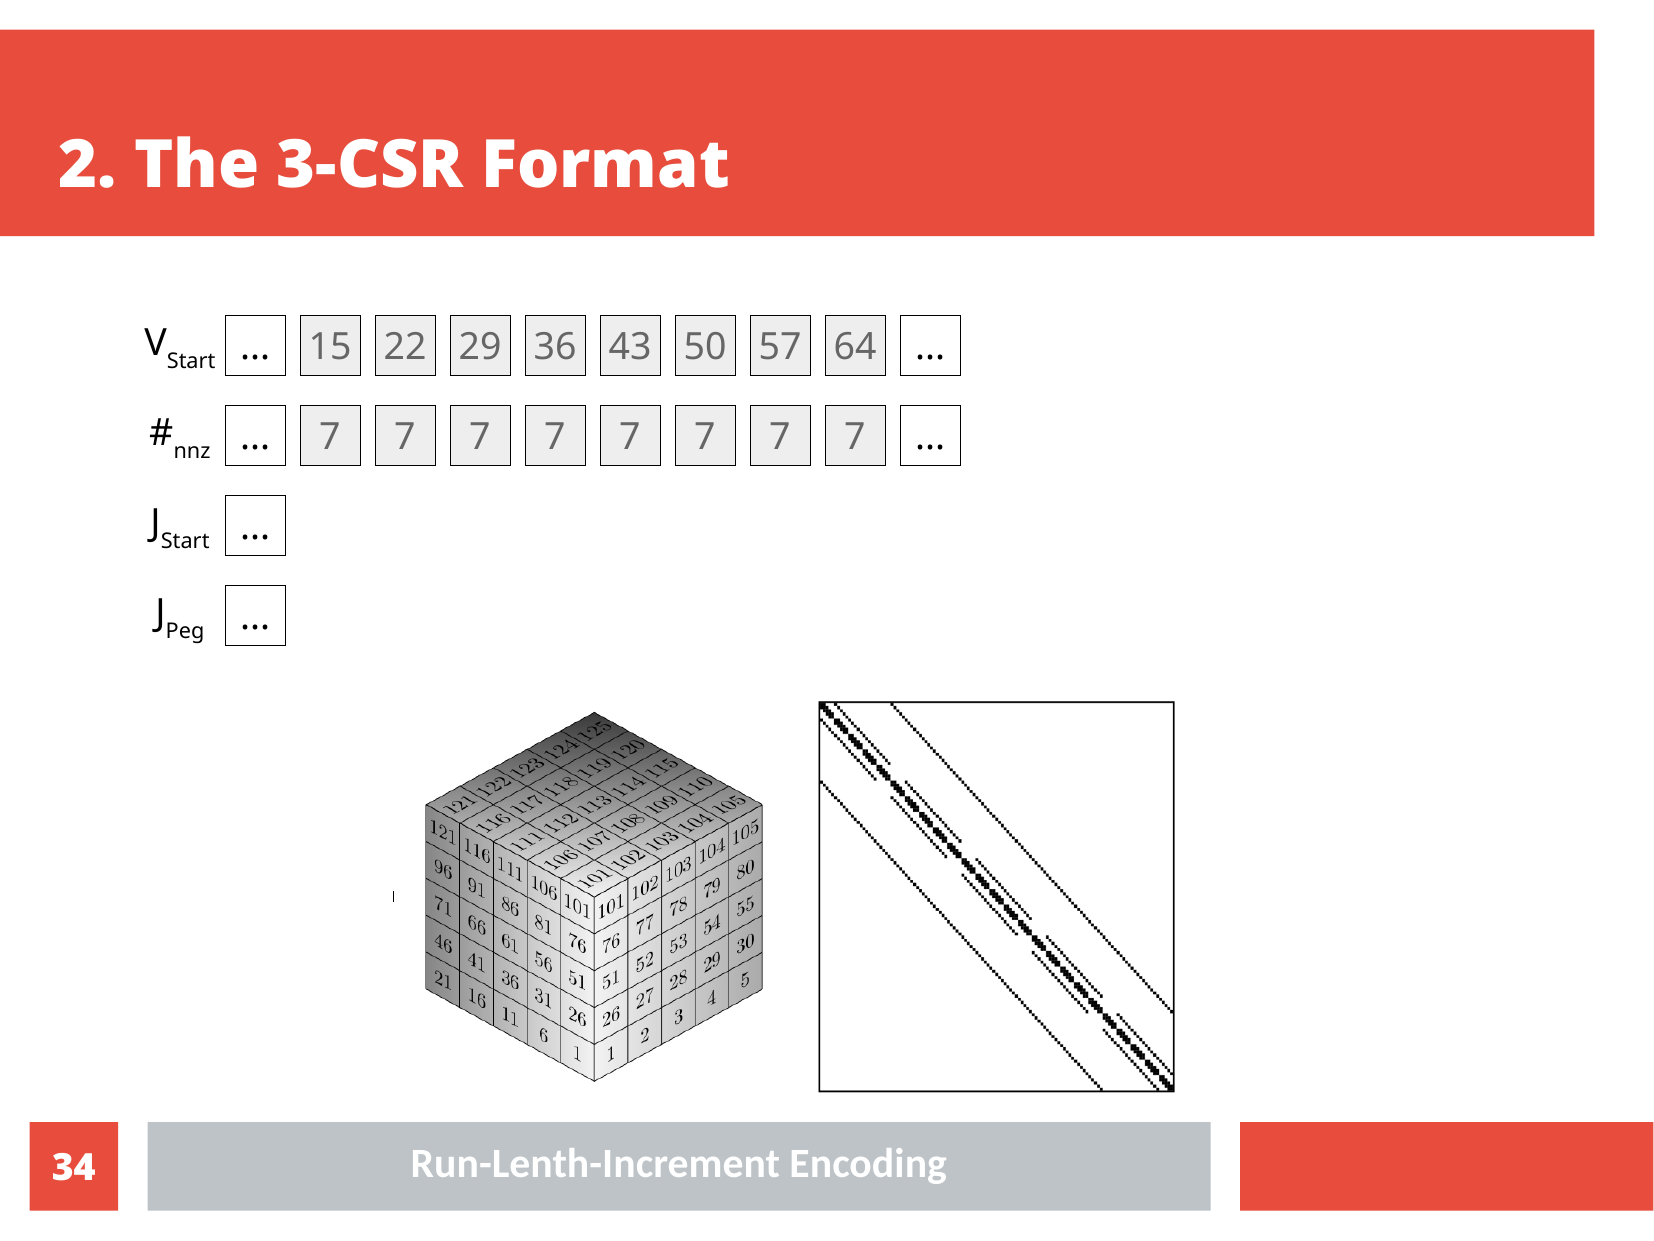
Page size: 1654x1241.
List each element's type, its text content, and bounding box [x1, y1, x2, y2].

text_box 22 [375, 315, 436, 376]
text_box ... [900, 315, 961, 376]
text_box 7 [600, 405, 661, 466]
text_box 50 [675, 315, 736, 376]
text_box 7 [675, 405, 736, 466]
text_box 7 [300, 405, 361, 466]
text_box 7 [525, 405, 586, 466]
text_box 43 [600, 315, 661, 376]
text_box 7 [450, 405, 511, 466]
text_box #nnz [150, 405, 211, 466]
text_box ... [900, 405, 961, 466]
picture [393, 652, 1199, 1111]
text_box 15 [300, 315, 361, 376]
text_box ... [225, 405, 286, 466]
text_box ... [225, 495, 286, 556]
text_box ... [225, 315, 286, 376]
text_box VStart [150, 315, 211, 376]
text_box 29 [450, 315, 511, 376]
text_box ... [225, 585, 286, 646]
text_box 7 [825, 405, 886, 466]
text_box 57 [750, 315, 811, 376]
text_box JPeg [150, 585, 211, 646]
text_box Run-Lenth-Increment Encoding [150, 1125, 1208, 1210]
title 2. The 3-CSR Format [59, 59, 1595, 207]
text_box 7 [750, 405, 811, 466]
text_box 64 [825, 315, 886, 376]
text_box 36 [525, 315, 586, 376]
text_box 7 [375, 405, 436, 466]
text_box JStart [150, 495, 211, 556]
